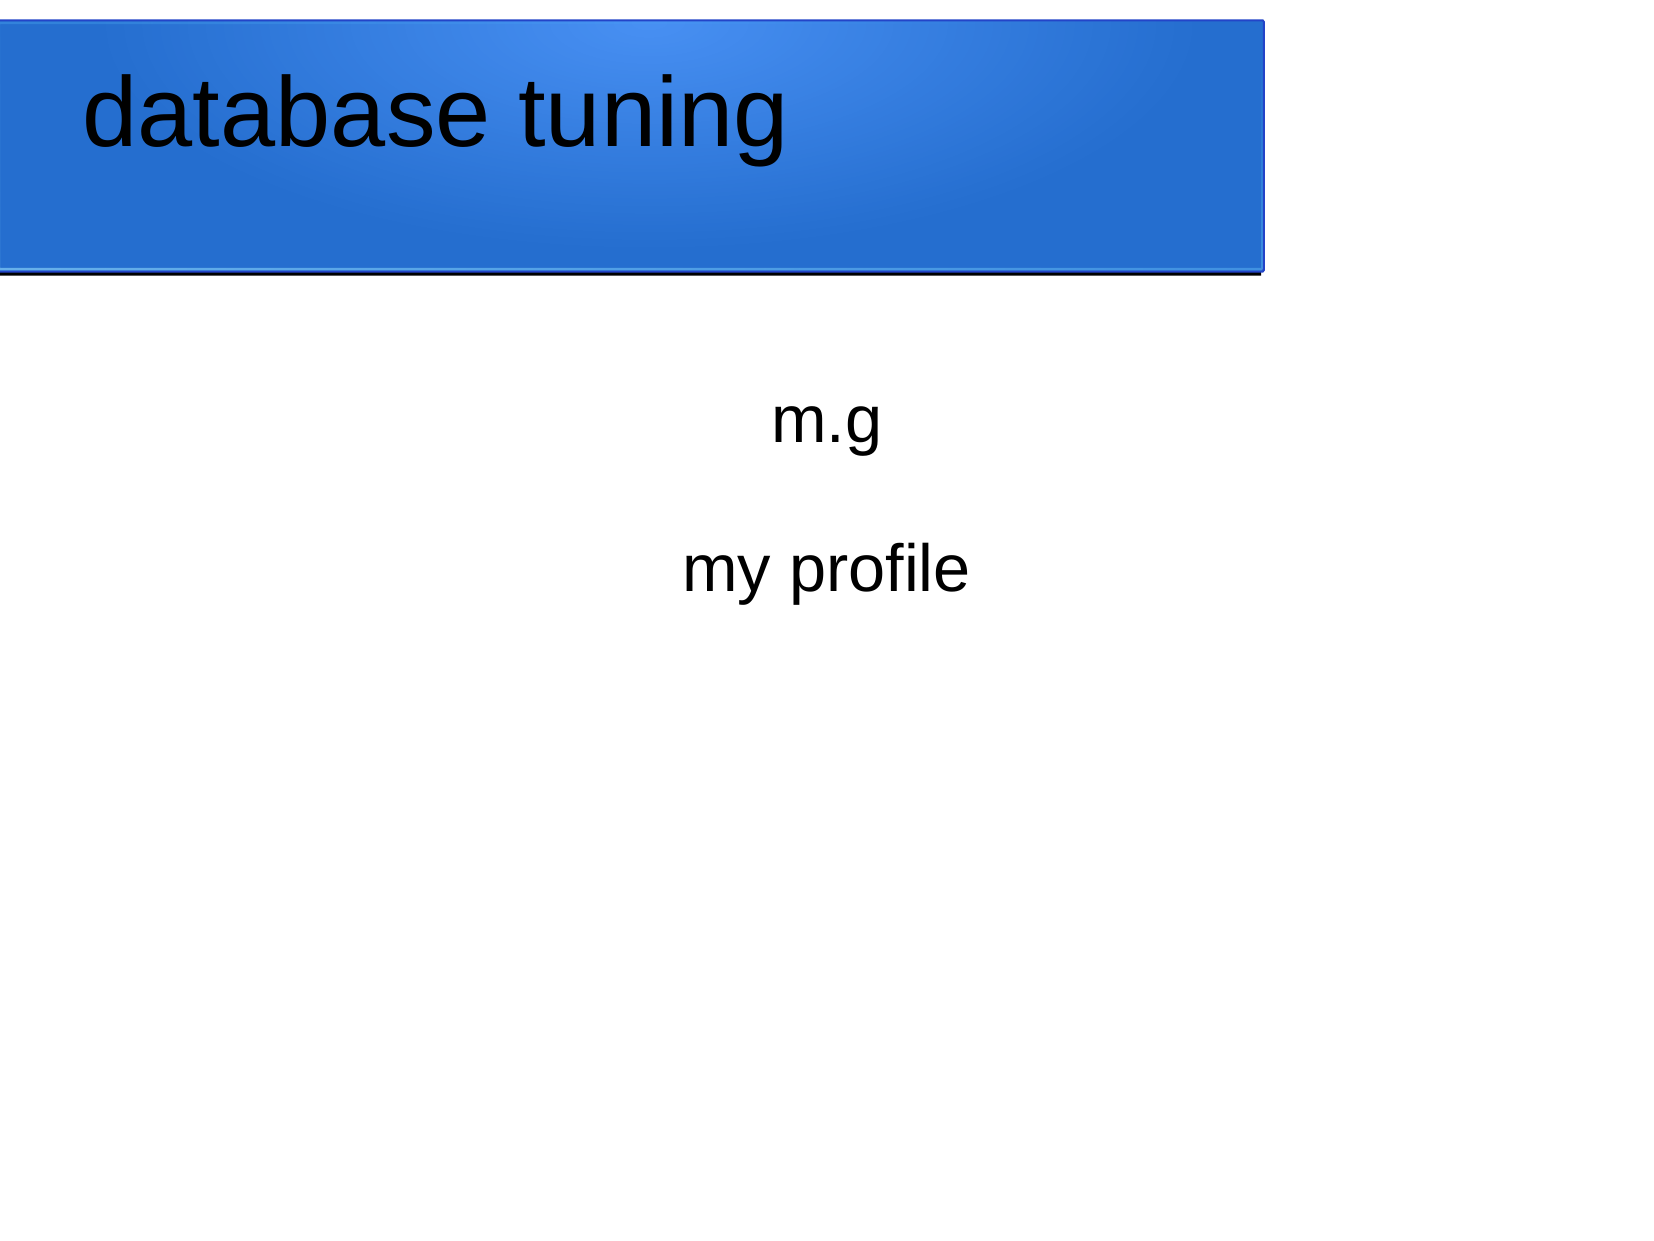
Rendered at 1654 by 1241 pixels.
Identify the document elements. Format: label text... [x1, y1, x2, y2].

subtitle m.g my profile [82, 224, 1571, 764]
title database tuning [82, 35, 1235, 189]
